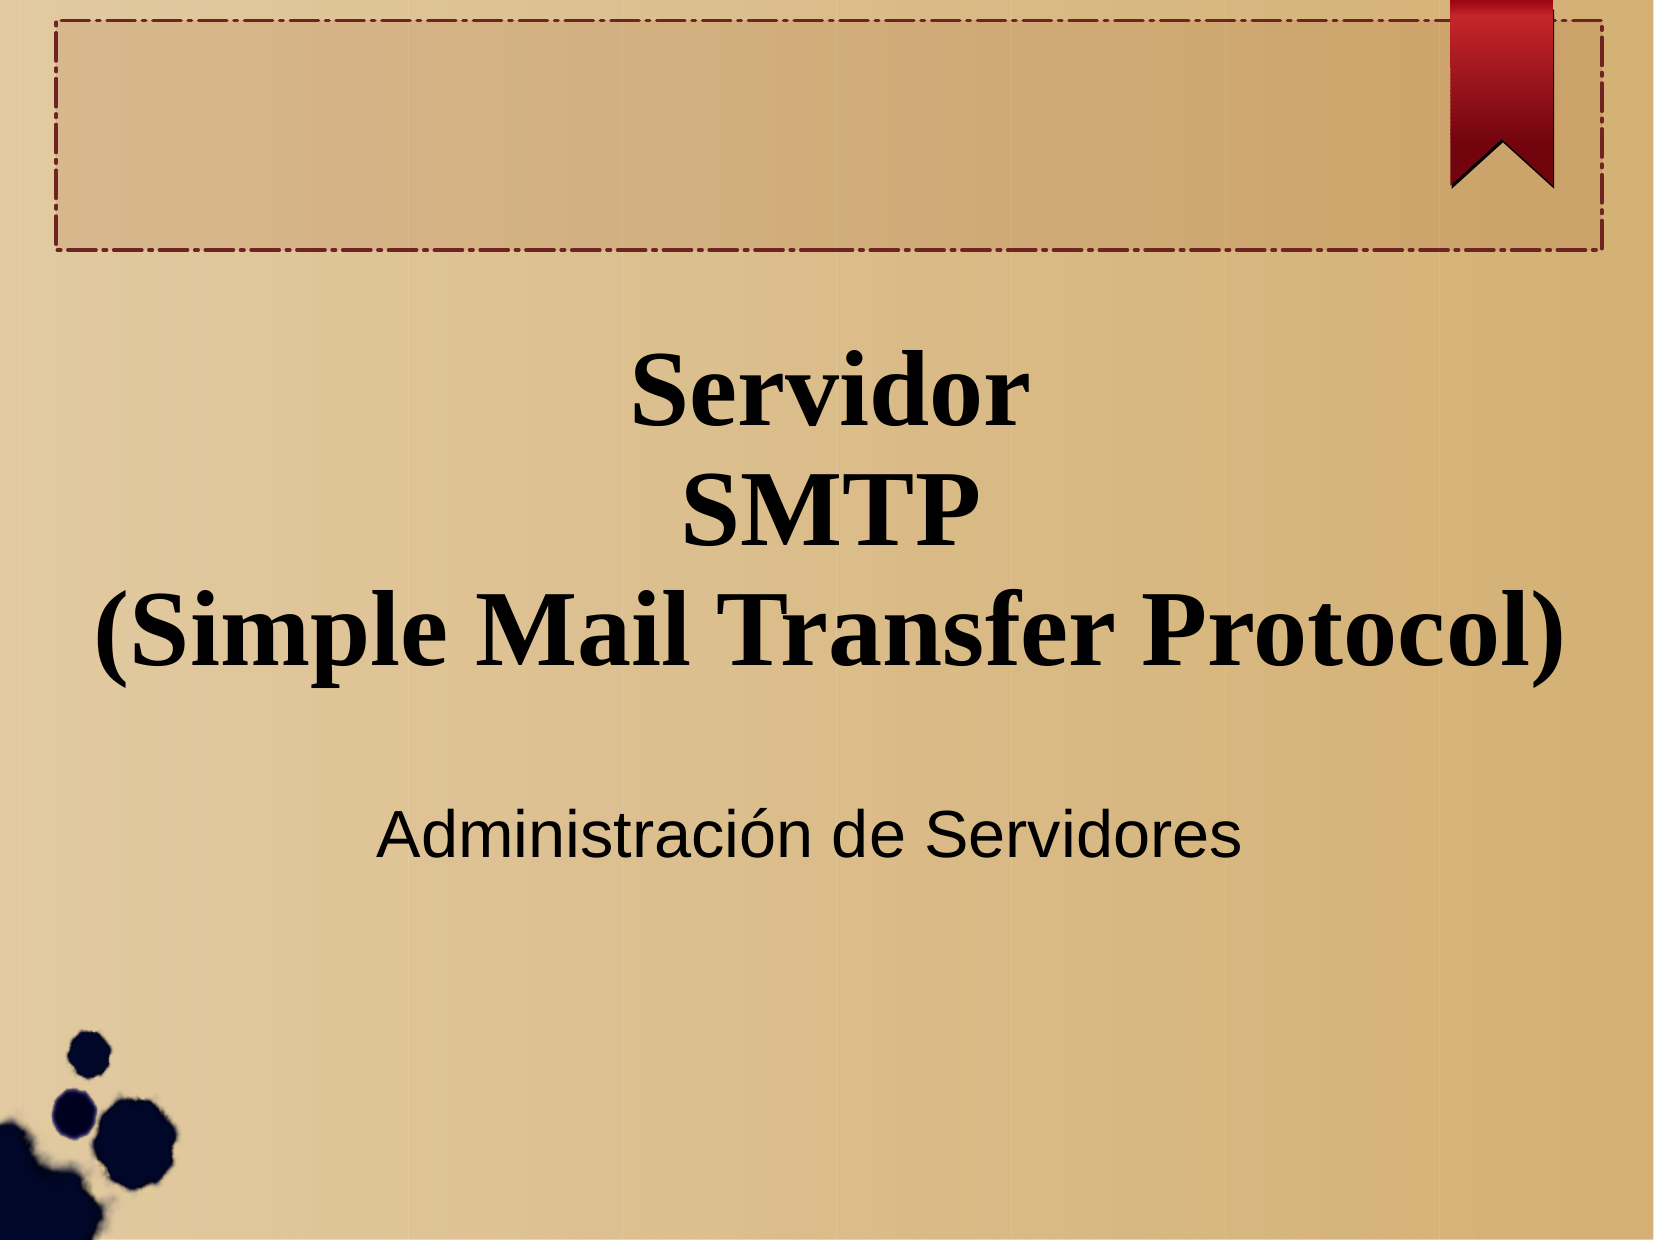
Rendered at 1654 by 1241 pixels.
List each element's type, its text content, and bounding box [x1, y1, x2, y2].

subtitle Administración de Servidores [82, 660, 1538, 1010]
title Servidor SMTP (Simple Mail Transfer Protocol) [86, 329, 1576, 688]
